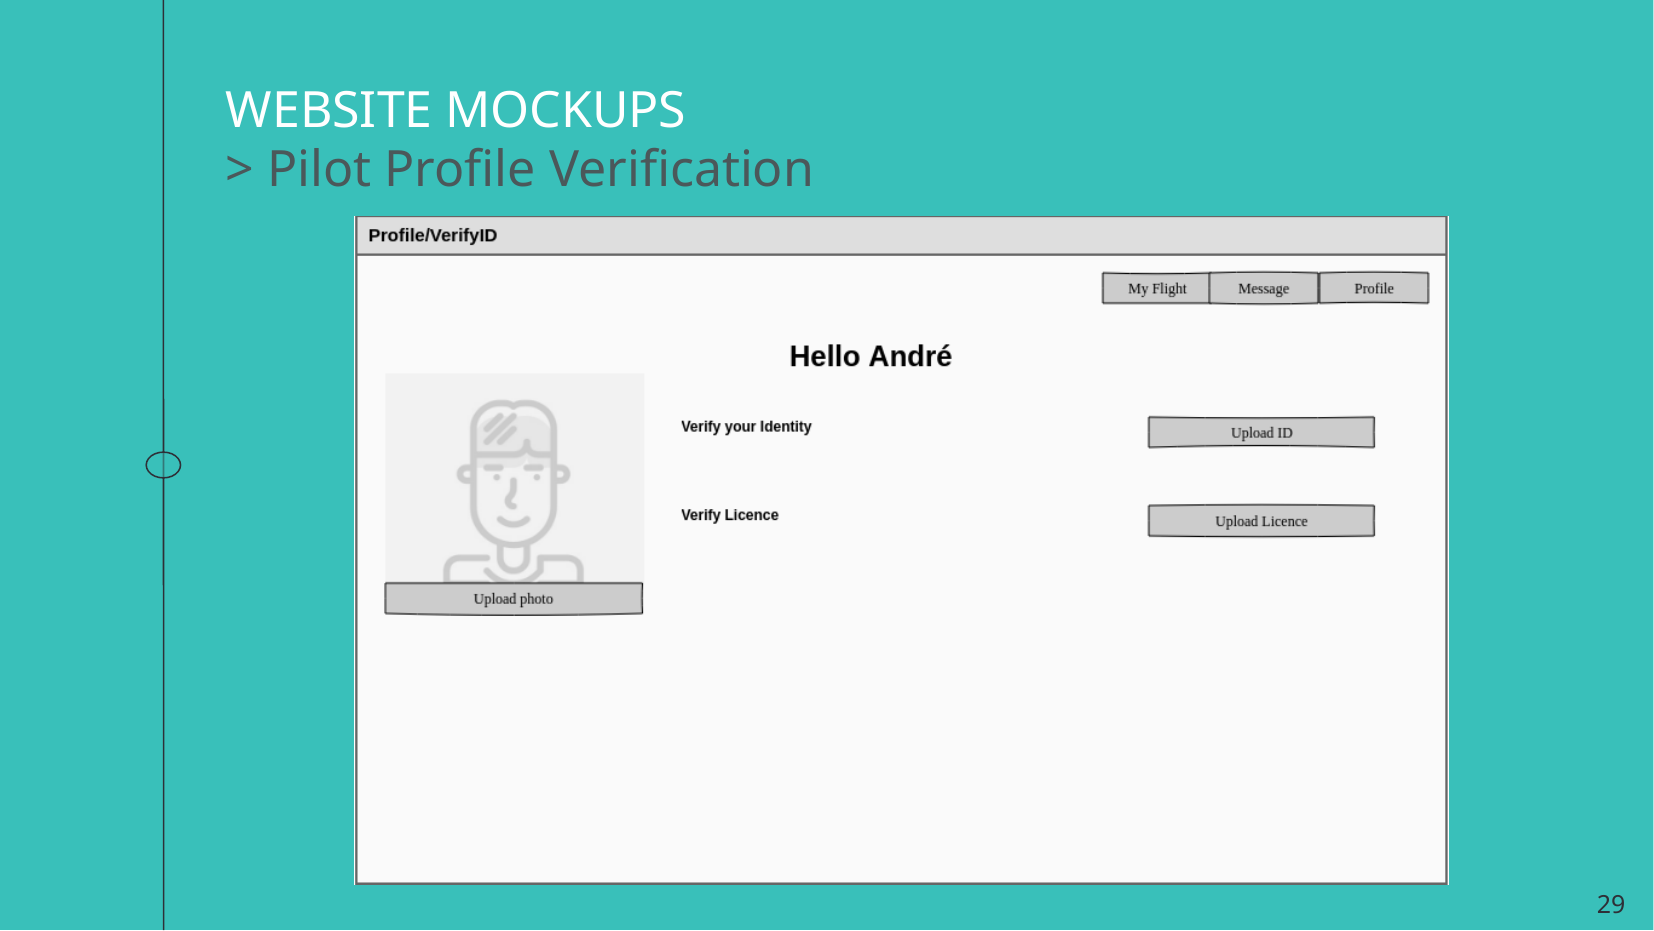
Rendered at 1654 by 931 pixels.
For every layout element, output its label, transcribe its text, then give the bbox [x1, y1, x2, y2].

title WEBSITE MOCKUPS [210, 90, 1451, 153]
picture [354, 216, 1449, 885]
title > Pilot Profile Verification [210, 153, 1451, 212]
slide_number <numéro> [1541, 873, 1641, 931]
